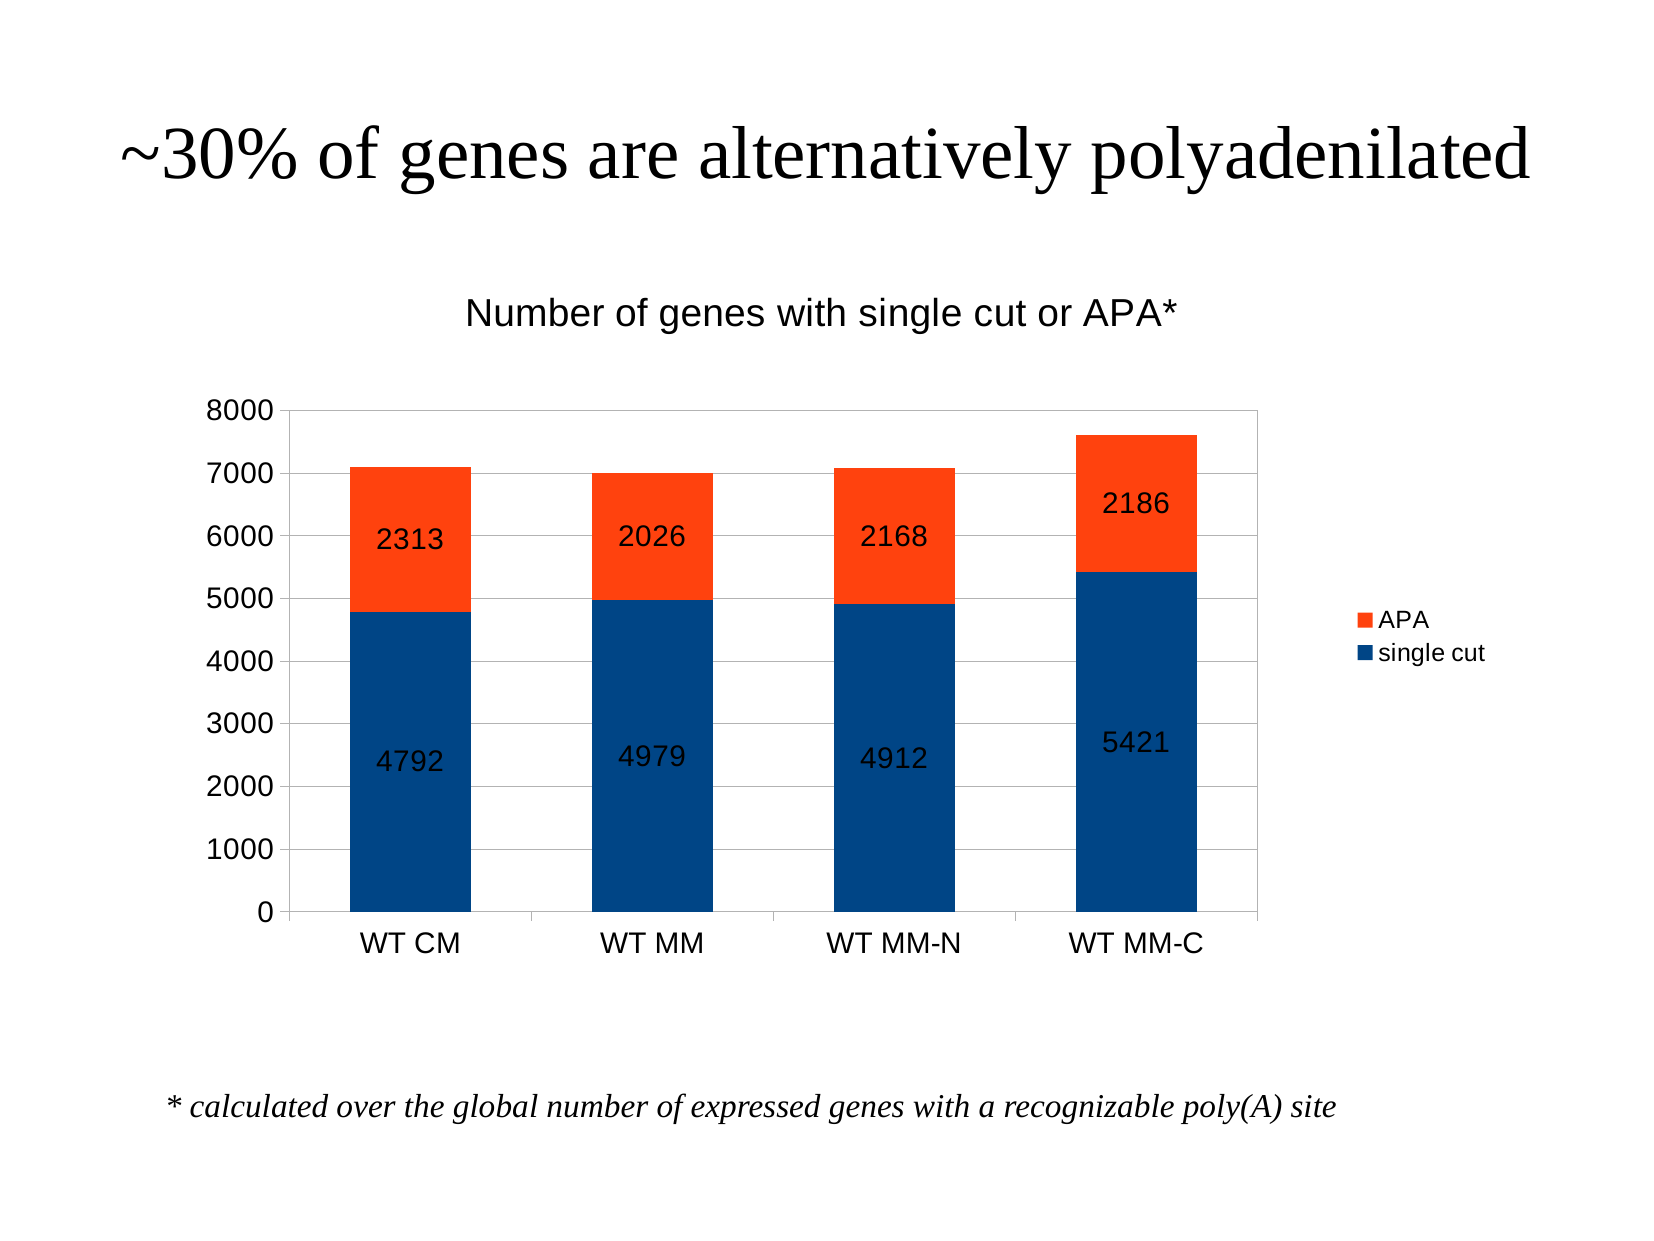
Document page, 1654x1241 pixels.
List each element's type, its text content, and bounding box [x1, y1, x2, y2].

text_box * calculated over the global number of expressed genes with a recognizable poly(A) site [150, 1080, 1354, 1132]
chart [139, 255, 1506, 1018]
title ~30% of genes are alternatively polyadenilated [82, 49, 1571, 257]
